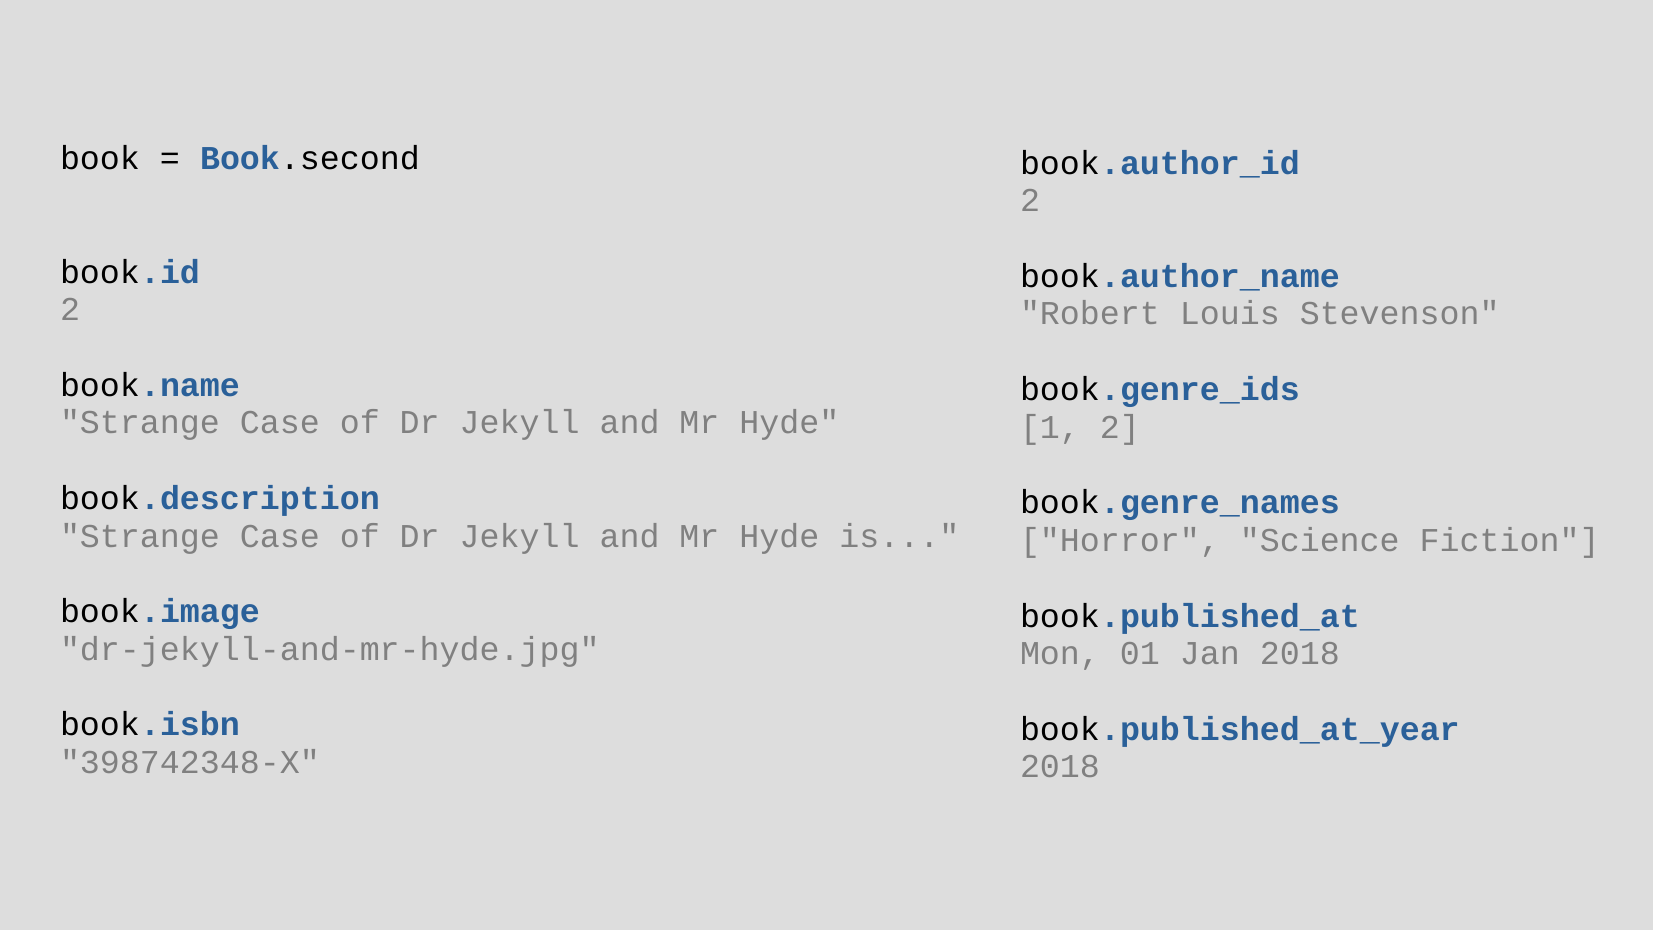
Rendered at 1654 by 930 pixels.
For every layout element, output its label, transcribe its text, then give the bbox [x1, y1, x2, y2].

subtitle book = Book.second book.id 2 book.name "Strange Case of Dr Jekyll and Mr Hyde" book.description "Strange Case of Dr Jekyll and Mr Hyde is..." book.image "dr-jekyll-and-mr-hyde.jpg" book.isbn "398742348-X" [60, 142, 976, 784]
text_box book.author_id 2 book.author_name "Robert Louis Stevenson" book.genre_ids [1, 2] book.genre_names ["Horror", "Science Fiction"] book.published_at Mon, 01 Jan 2018 book.published_at_year 2018 [1020, 146, 1624, 788]
